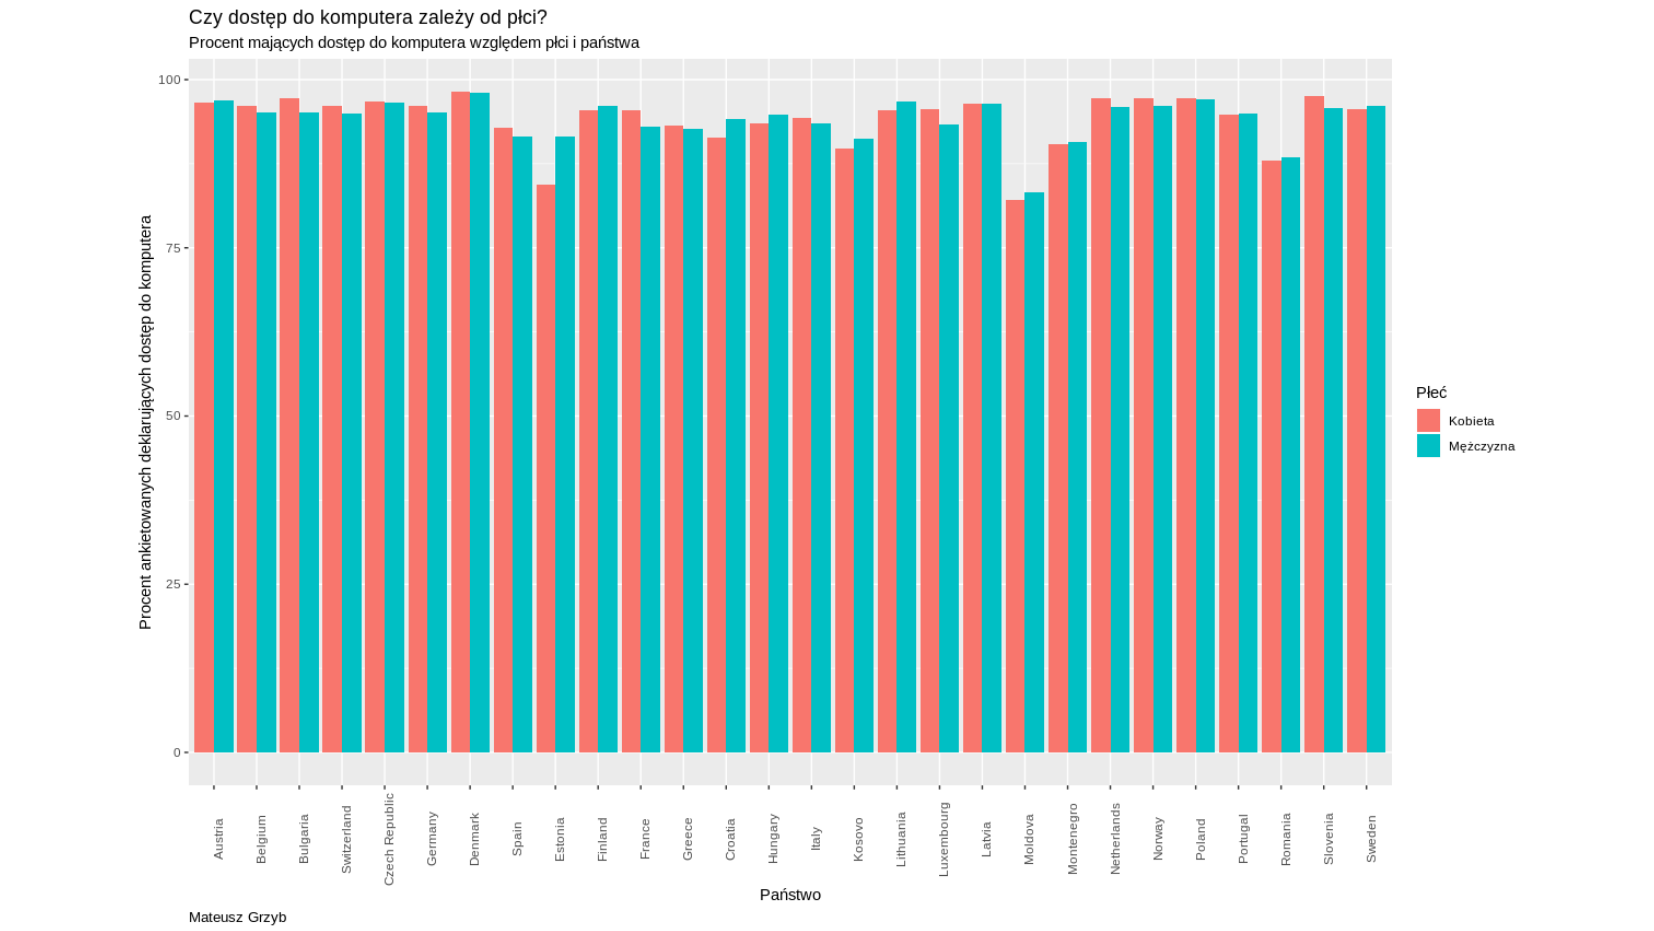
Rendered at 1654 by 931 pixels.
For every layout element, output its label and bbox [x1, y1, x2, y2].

picture [132, 2, 1532, 931]
